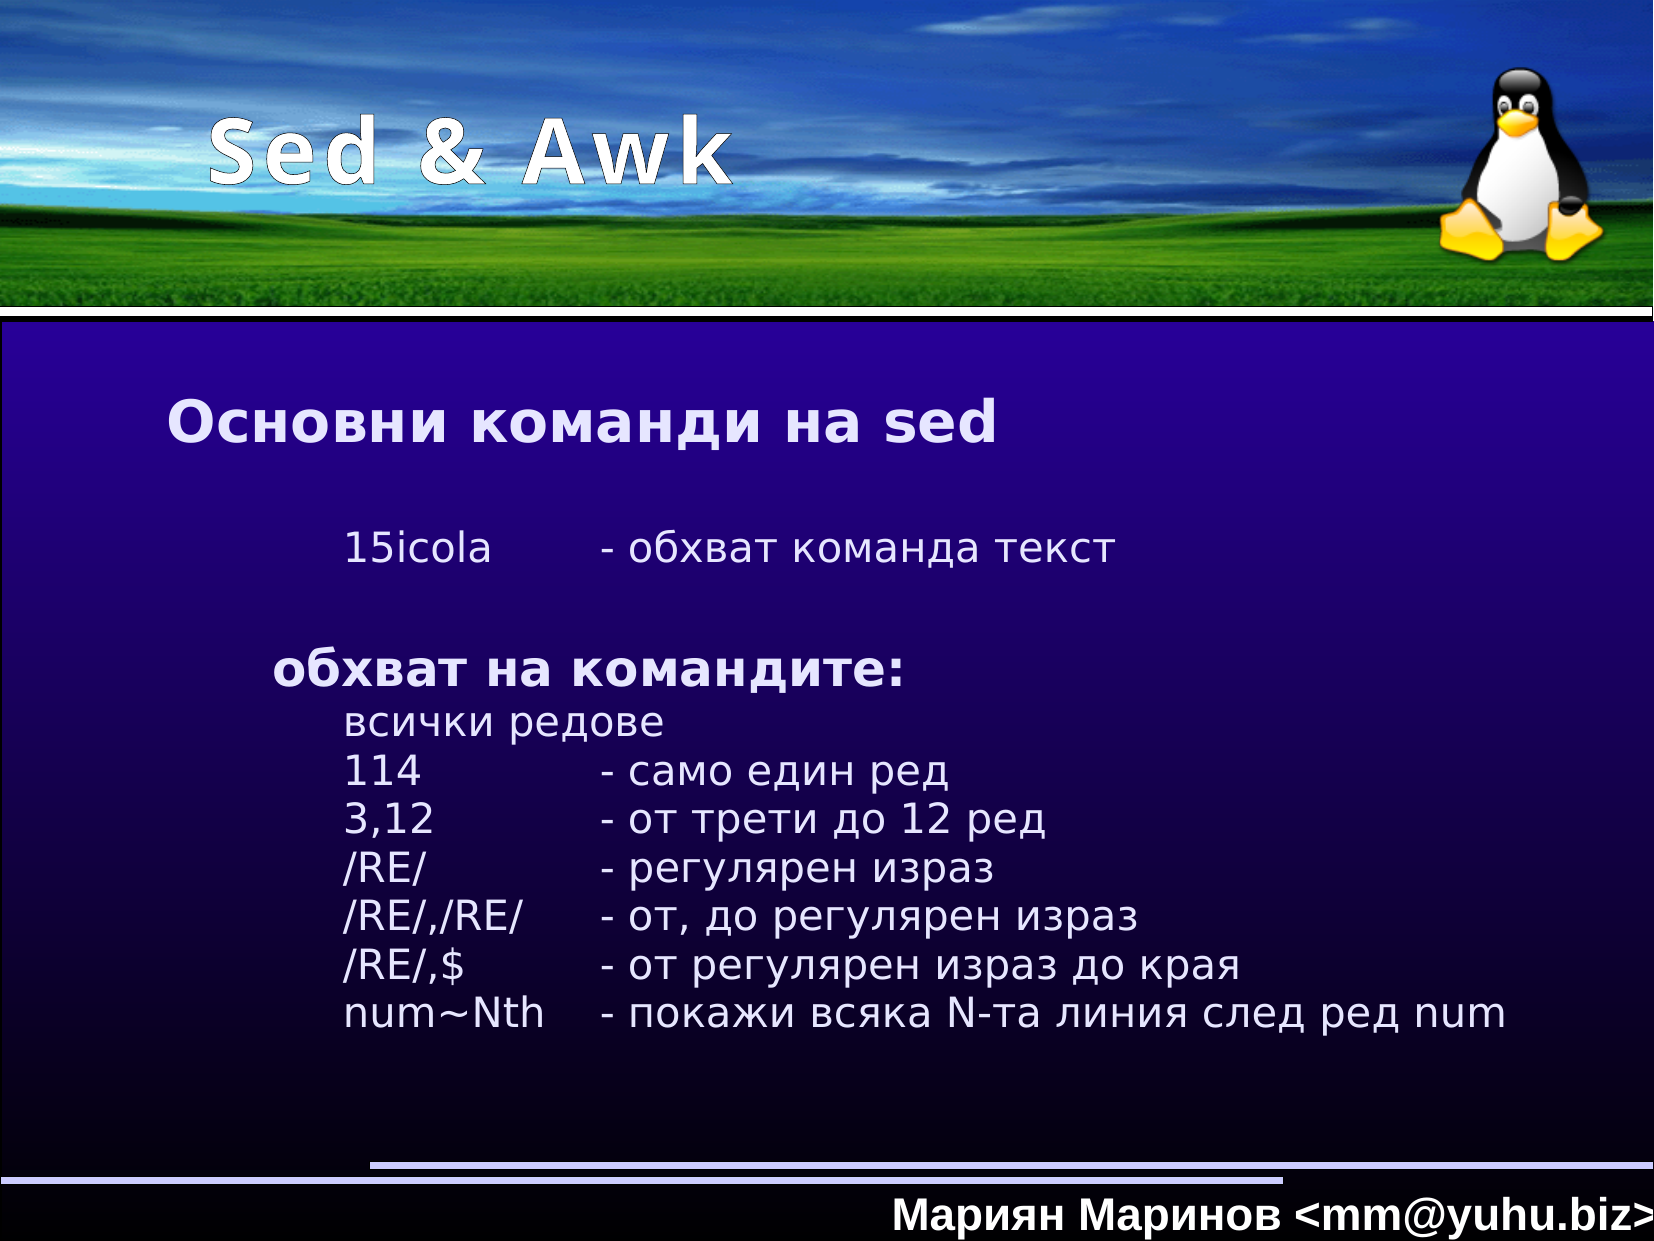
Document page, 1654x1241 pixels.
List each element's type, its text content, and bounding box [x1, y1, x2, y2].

list Основни команди на sed 15icola - обхват команда текст обхват на командите: всички редове 114 - само един ред 3,12 - от трети до 12 ред /RE/ - регулярен израз /RE/,/RE/ - от, до регулярен израз /RE/,$ - от регулярен израз до края num~Nth - покажи всяка N-та линия след ред num [94, 388, 1522, 1038]
text_box Мариян Маринов <mm@yuhu.biz> [891, 1189, 1653, 1241]
text_box [0, 306, 1653, 317]
text_box [0, 321, 1653, 1241]
title Sed & Awk [206, 44, 1416, 252]
picture [0, 0, 1653, 306]
